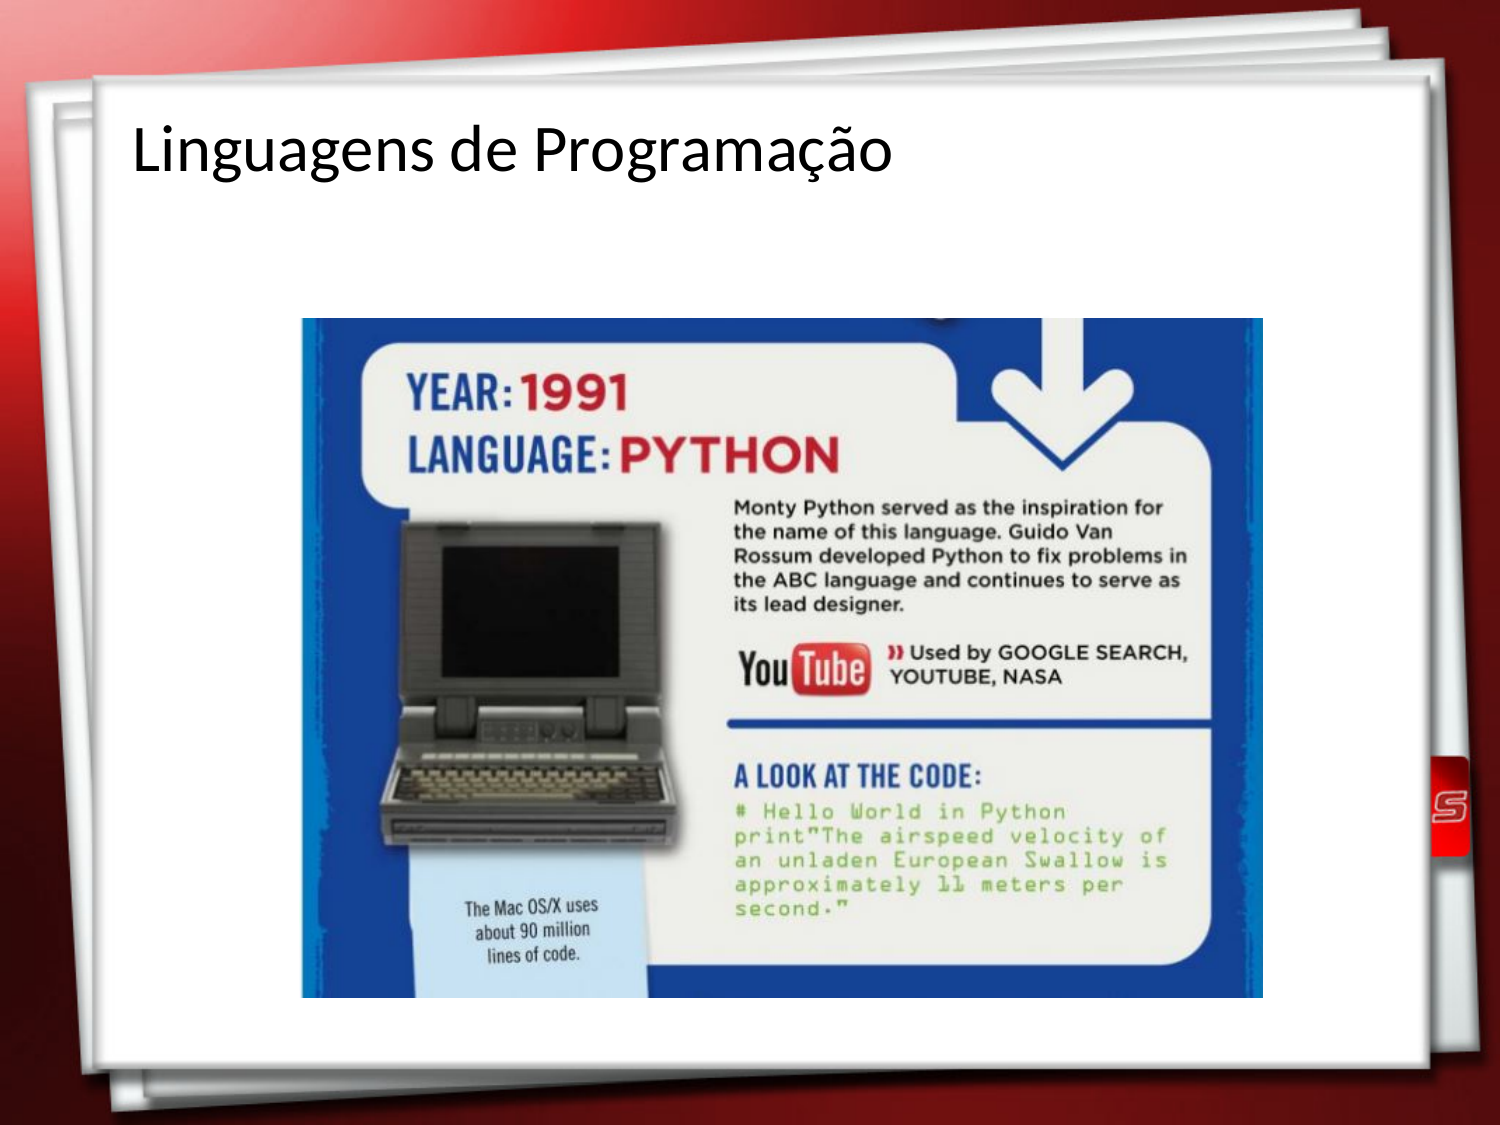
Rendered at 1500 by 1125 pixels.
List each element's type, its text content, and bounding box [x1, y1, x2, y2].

title Linguagens de Programação [118, 33, 1394, 257]
picture [0, 0, 1500, 1125]
